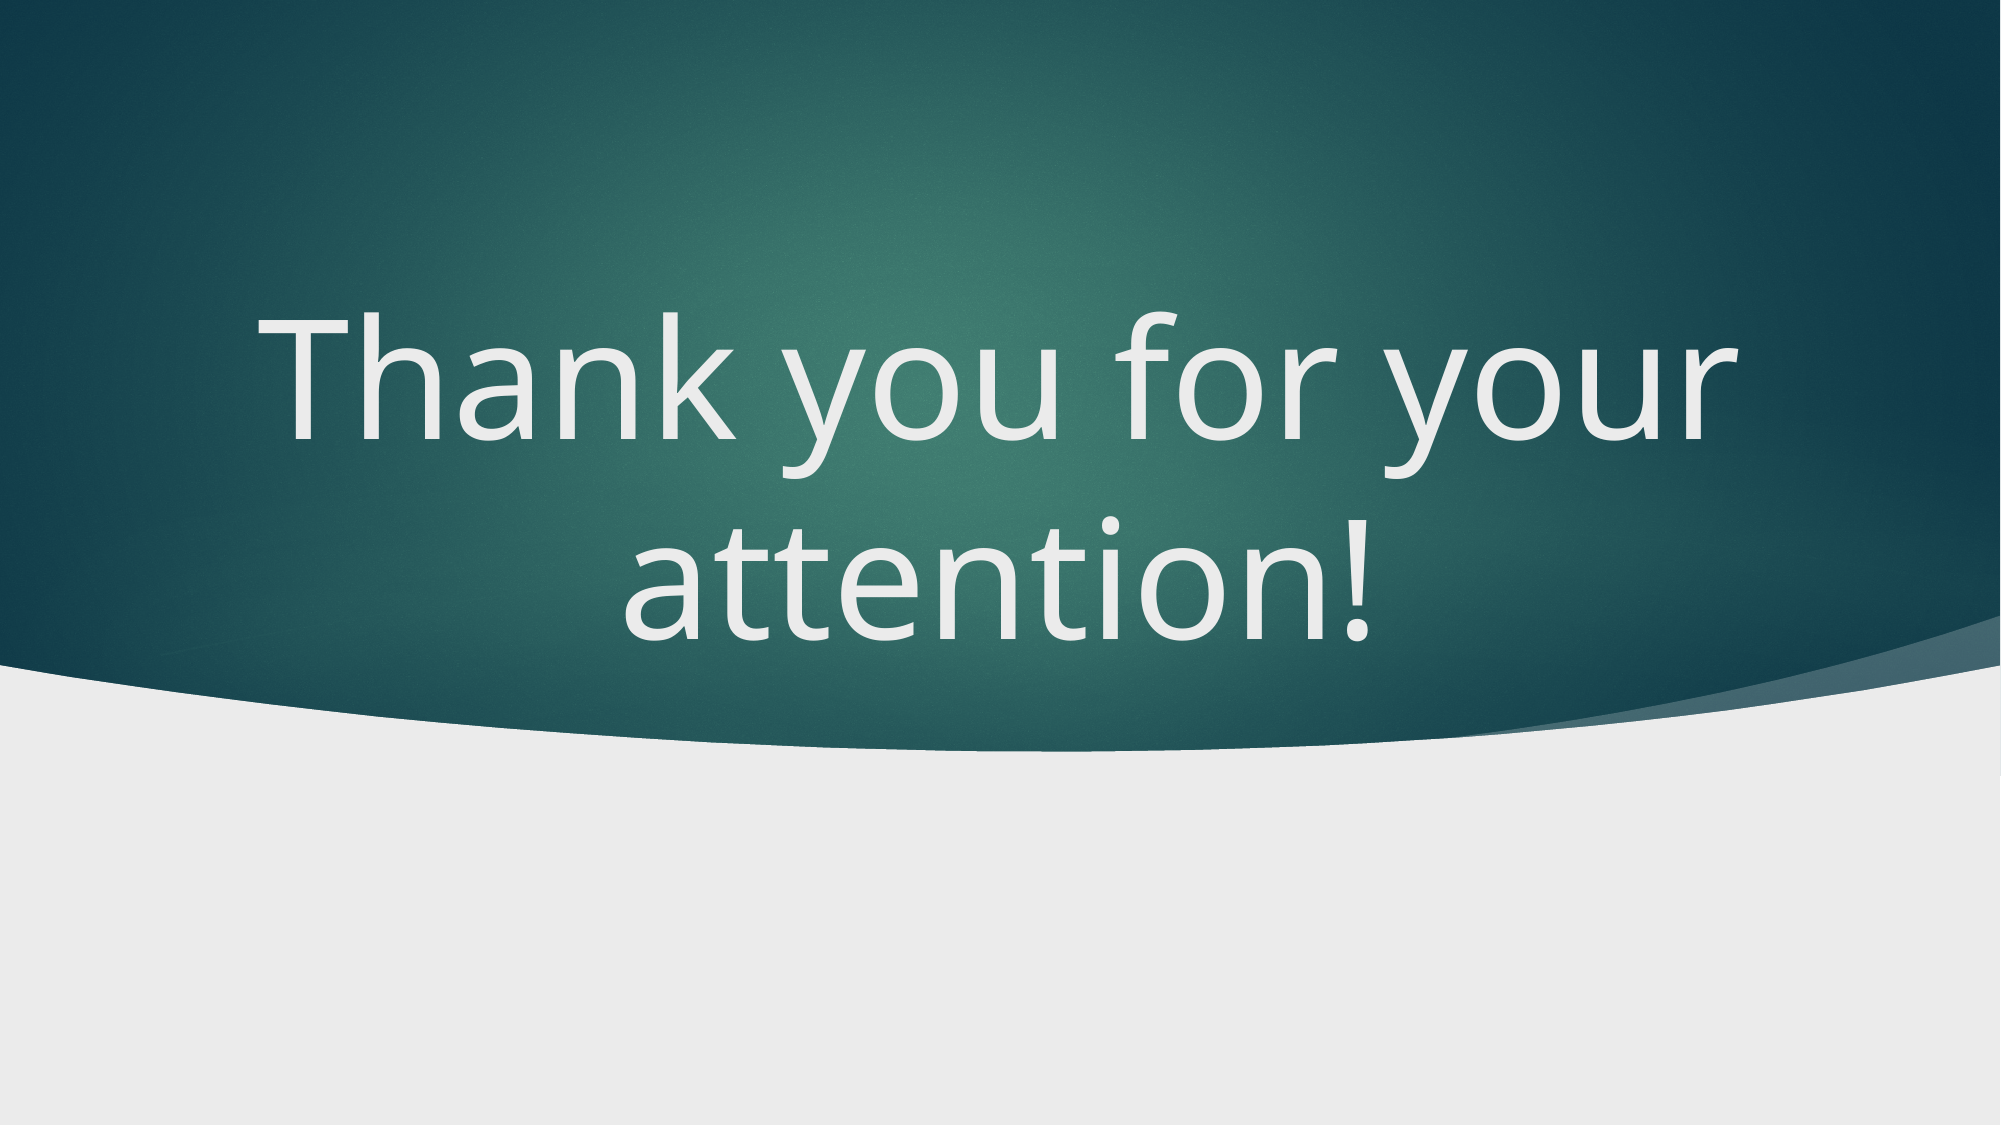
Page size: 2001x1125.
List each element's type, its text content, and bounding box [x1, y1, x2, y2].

text_box [0, 0, 2000, 1125]
title Thank you for your attention! [158, 102, 1842, 681]
